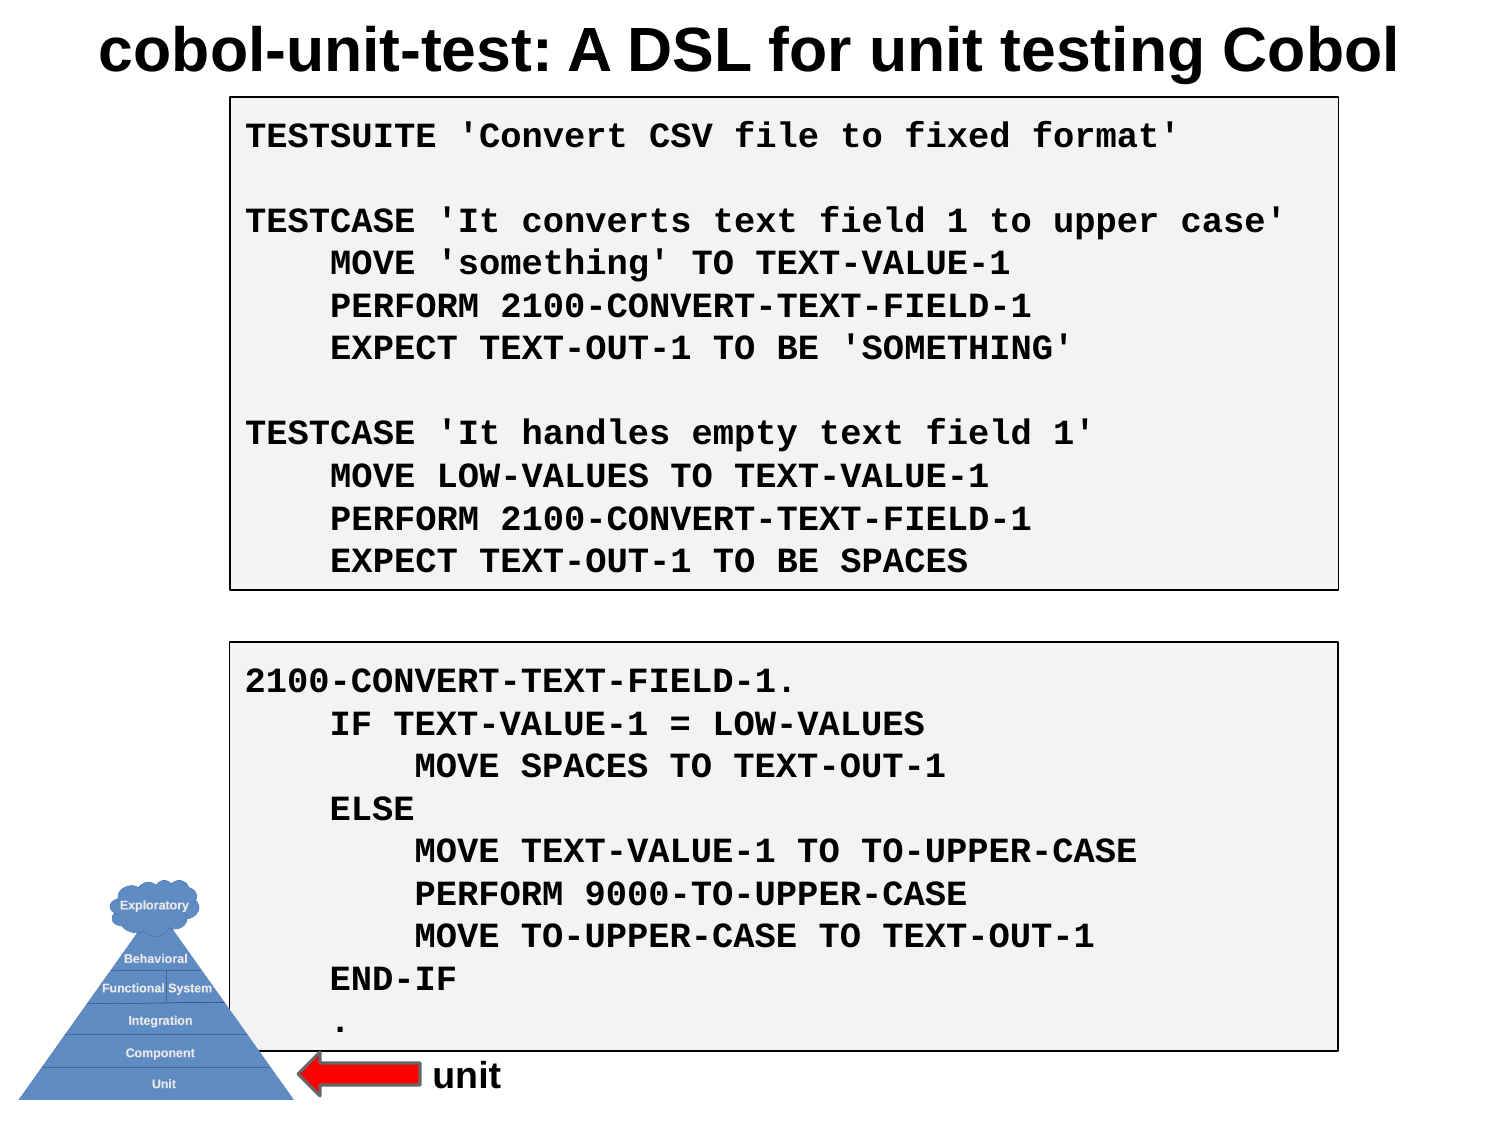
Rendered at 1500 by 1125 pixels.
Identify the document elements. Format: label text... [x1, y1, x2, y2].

picture [18, 880, 294, 1100]
text_box cobol-unit-test: A DSL for unit testing Cobol [0, 0, 1500, 104]
text_box [297, 1052, 417, 1096]
text_box unit [417, 1035, 552, 1103]
text_box TESTSUITE 'Convert CSV file to fixed format' TESTCASE 'It converts text field 1 to upper case' MOVE 'something' TO TEXT-VALUE-1 PERFORM 2100-CONVERT-TEXT-FIELD-1 EXPECT TEXT-OUT-1 TO BE 'SOMETHING' TESTCASE 'It handles empty text field 1' MOVE LOW-VALUES TO TEXT-VALUE-1 PERFORM 2100-CONVERT-TEXT-FIELD-1 EXPECT TEXT-OUT-1 TO BE SPACES [230, 96, 1339, 590]
text_box 2100-CONVERT-TEXT-FIELD-1. IF TEXT-VALUE-1 = LOW-VALUES MOVE SPACES TO TEXT-OUT-1 ELSE MOVE TEXT-VALUE-1 TO TO-UPPER-CASE PERFORM 9000-TO-UPPER-CASE MOVE TO-UPPER-CASE TO TEXT-OUT-1 END-IF . [229, 642, 1339, 1051]
